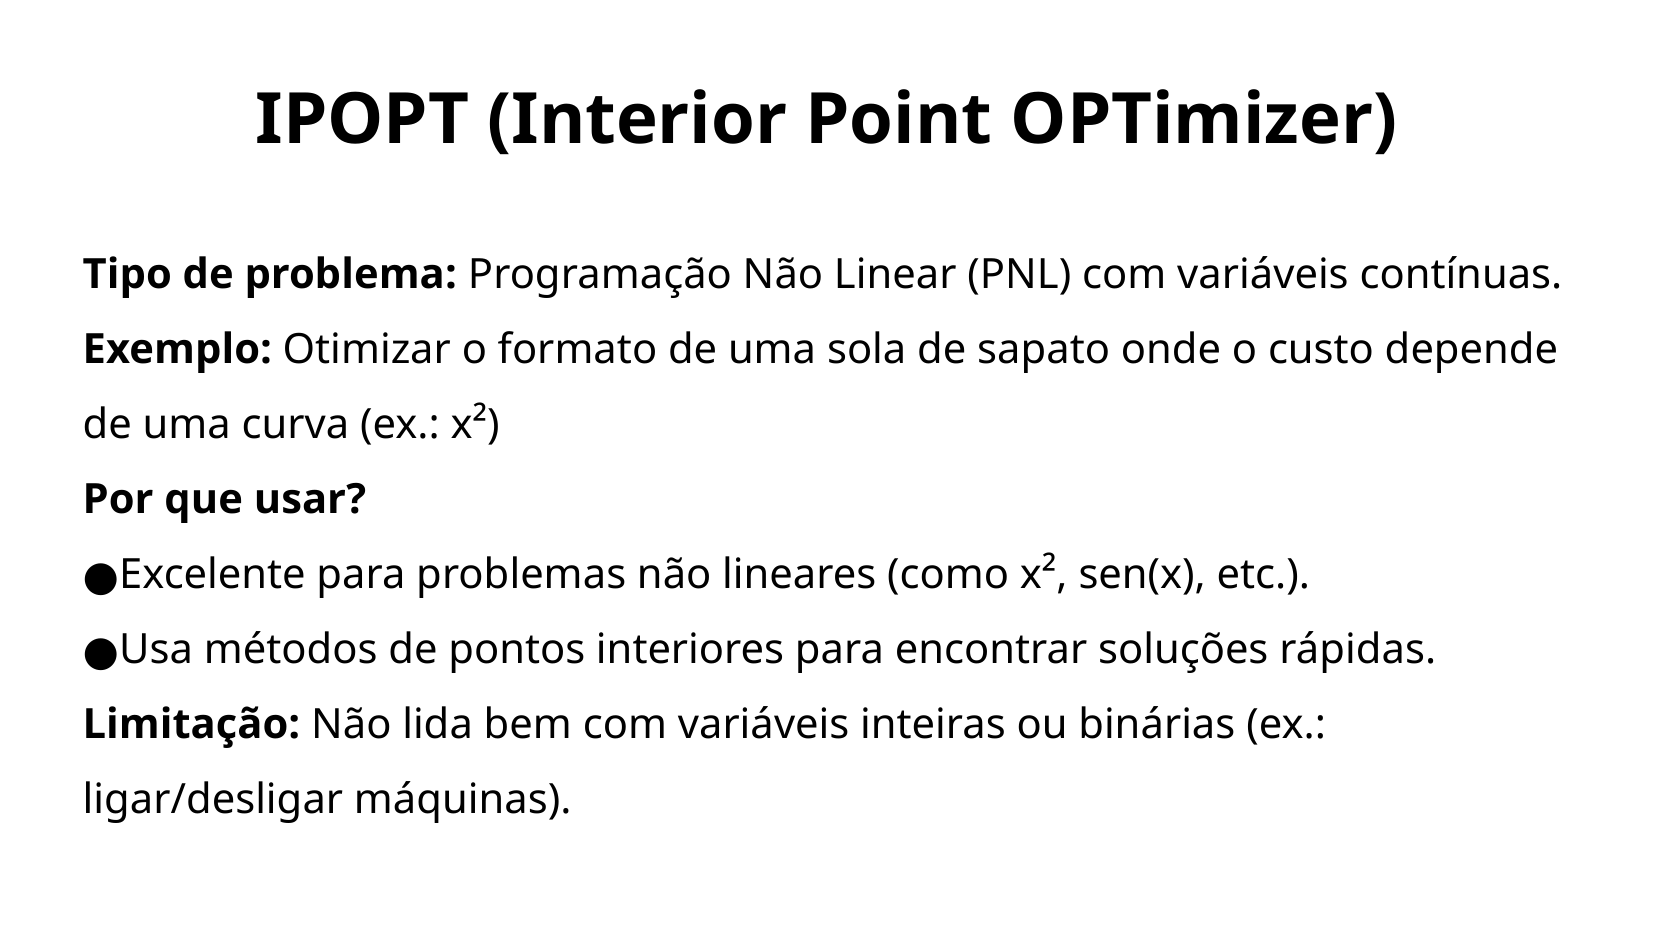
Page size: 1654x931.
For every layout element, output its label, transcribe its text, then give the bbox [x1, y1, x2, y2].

text_box Tipo de problema: Programação Não Linear (PNL) com variáveis contínuas. Exemplo: Otimizar o formato de uma sola de sapato onde o custo depende de uma curva (ex.: x²) Por que usar? Excelente para problemas não lineares (como x², sen(x), etc.). Usa métodos de pontos interiores para encontrar soluções rápidas. Limitação: Não lida bem com variáveis inteiras ou binárias (ex.: ligar/desligar máquinas). [82, 221, 1571, 903]
text_box IPOPT (Interior Point OPTimizer) [82, 37, 1571, 193]
